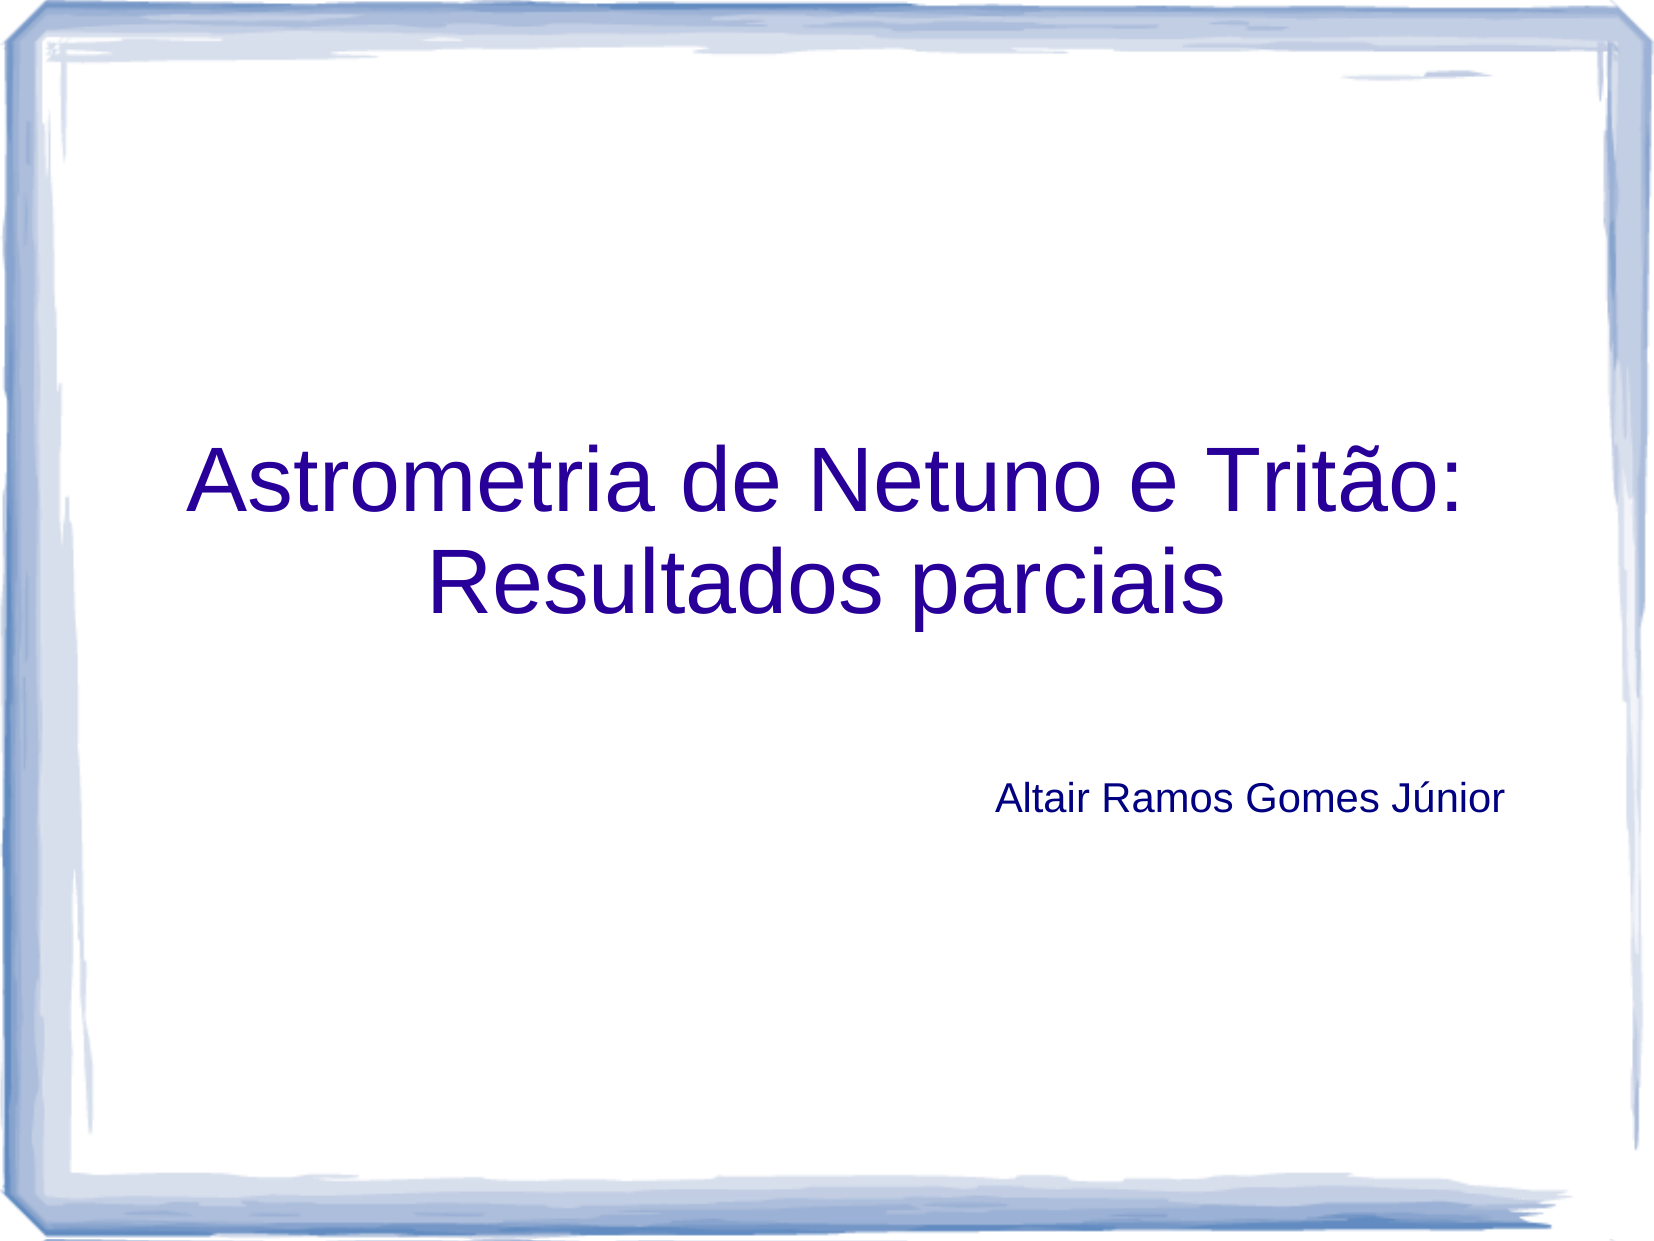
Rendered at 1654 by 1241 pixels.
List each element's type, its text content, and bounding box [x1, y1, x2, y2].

picture [0, 0, 1654, 1241]
text_box Altair Ramos Gomes Júnior [980, 767, 1521, 877]
title Astrometria de Netuno e Tritão: Resultados parciais [82, 427, 1571, 635]
